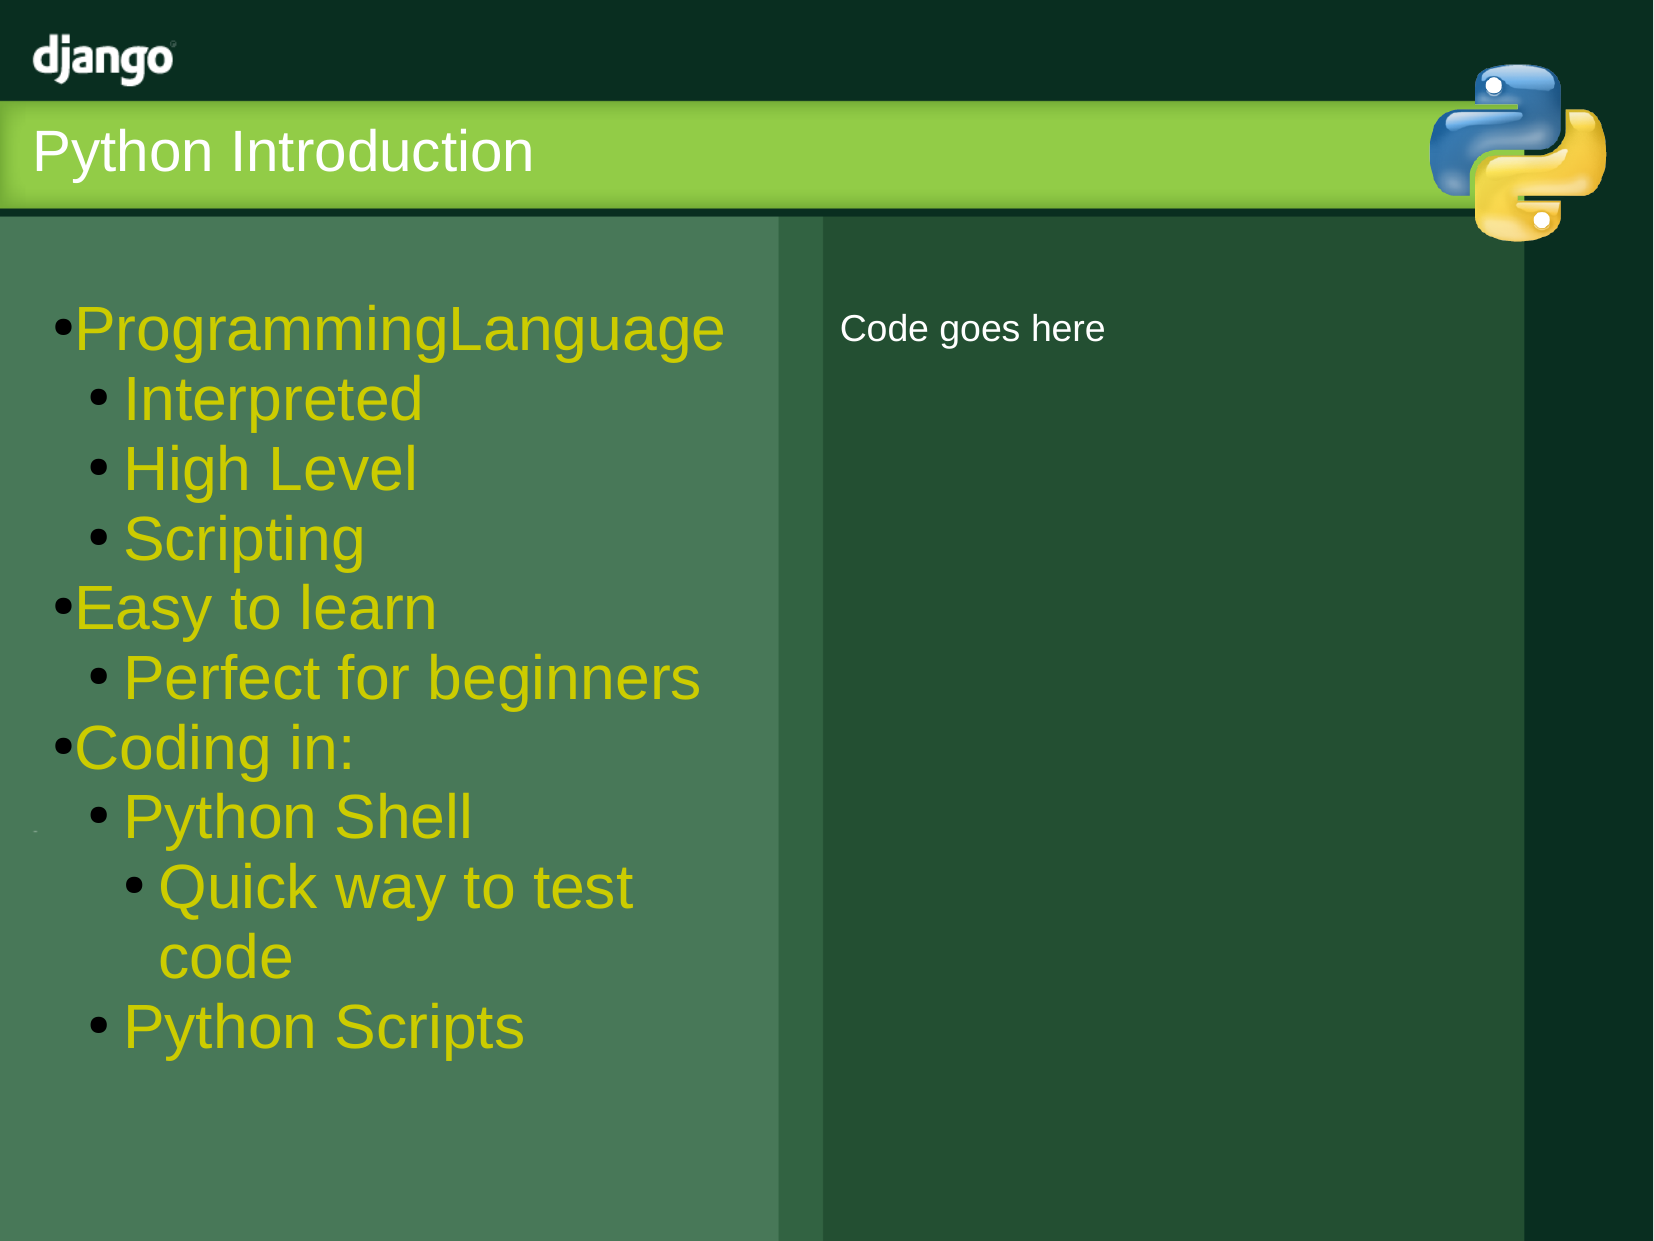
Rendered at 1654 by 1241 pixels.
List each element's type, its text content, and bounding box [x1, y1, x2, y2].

text_box Python Introduction [17, 111, 1031, 257]
text_box ProgrammingLanguage Interpreted High Level Scripting Easy to learn Perfect for beginners Coding in: Python Shell Quick way to test code Python Scripts [37, 286, 751, 1201]
text_box Code goes here [825, 300, 1501, 1201]
picture [0, 0, 1654, 1241]
